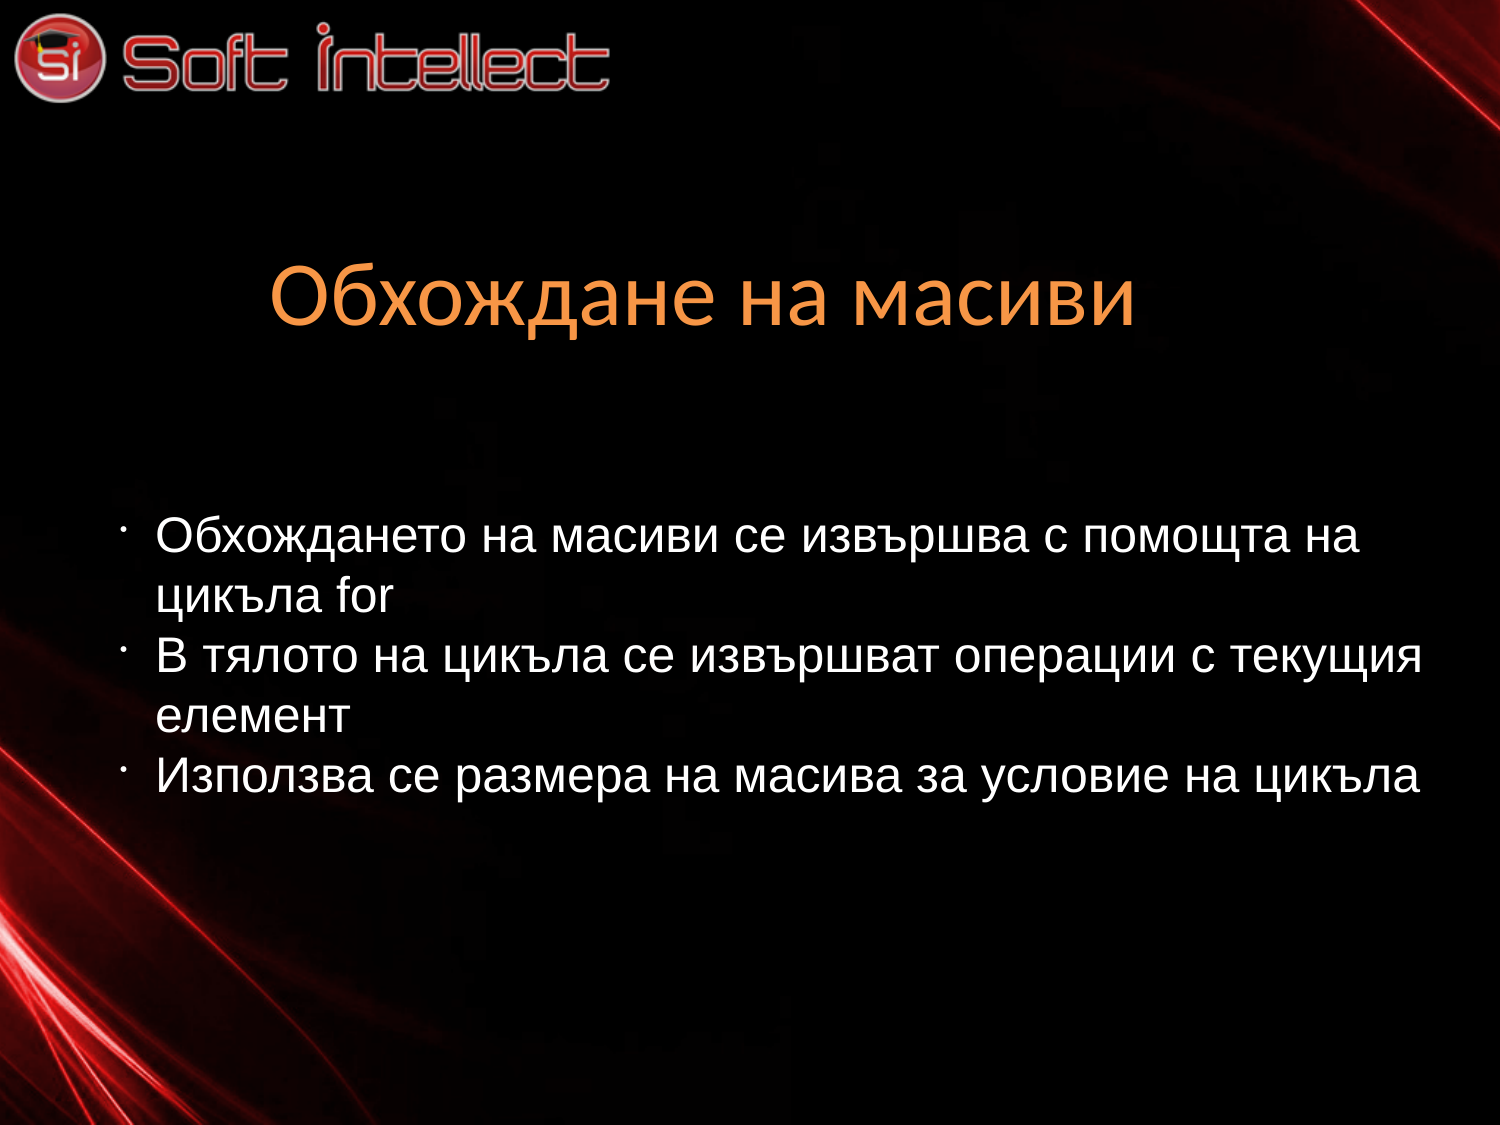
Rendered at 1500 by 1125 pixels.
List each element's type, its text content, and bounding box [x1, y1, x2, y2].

picture [0, 0, 1500, 1125]
text_box Обхождане на масиви [29, 195, 1380, 382]
text_box Обхождането на масиви се извършва с помощта на цикъла for В тялото на цикъла се извършват операции с текущия елемент Използва се размера на масива за условие на цикъла [104, 495, 1470, 825]
